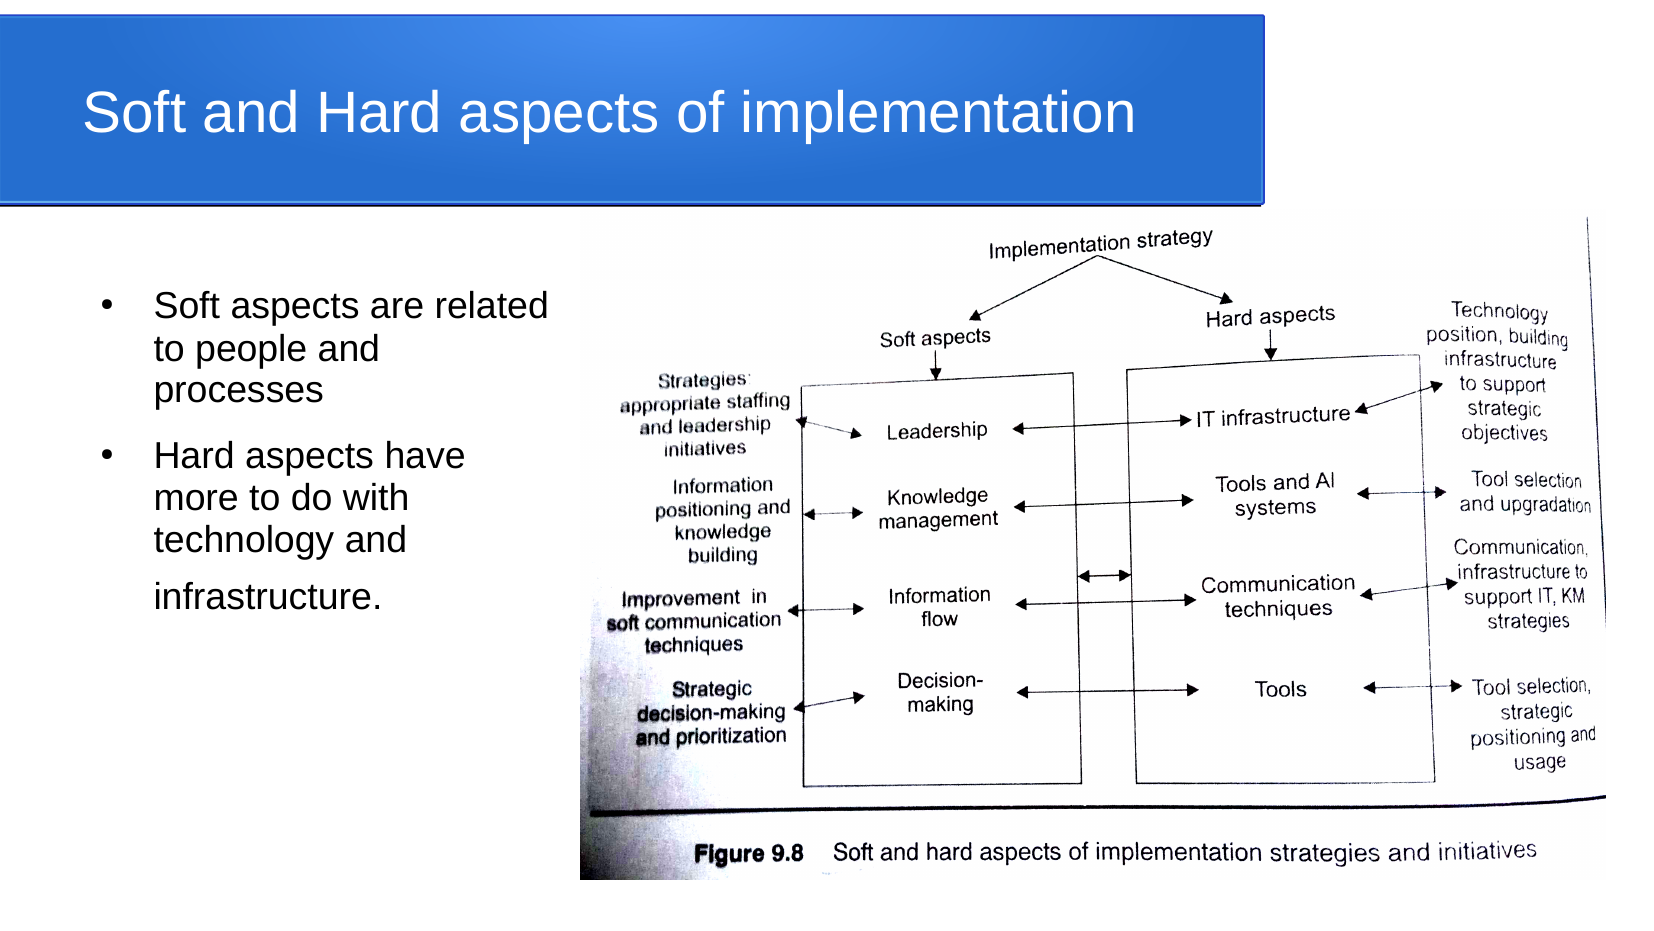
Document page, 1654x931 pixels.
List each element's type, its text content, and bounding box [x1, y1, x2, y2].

picture [580, 210, 1606, 880]
title Soft and Hard aspects of implementation [82, 35, 1235, 189]
list Soft aspects are related to people and processes Hard aspects have more to do with technology and infrastructure. [82, 285, 556, 871]
